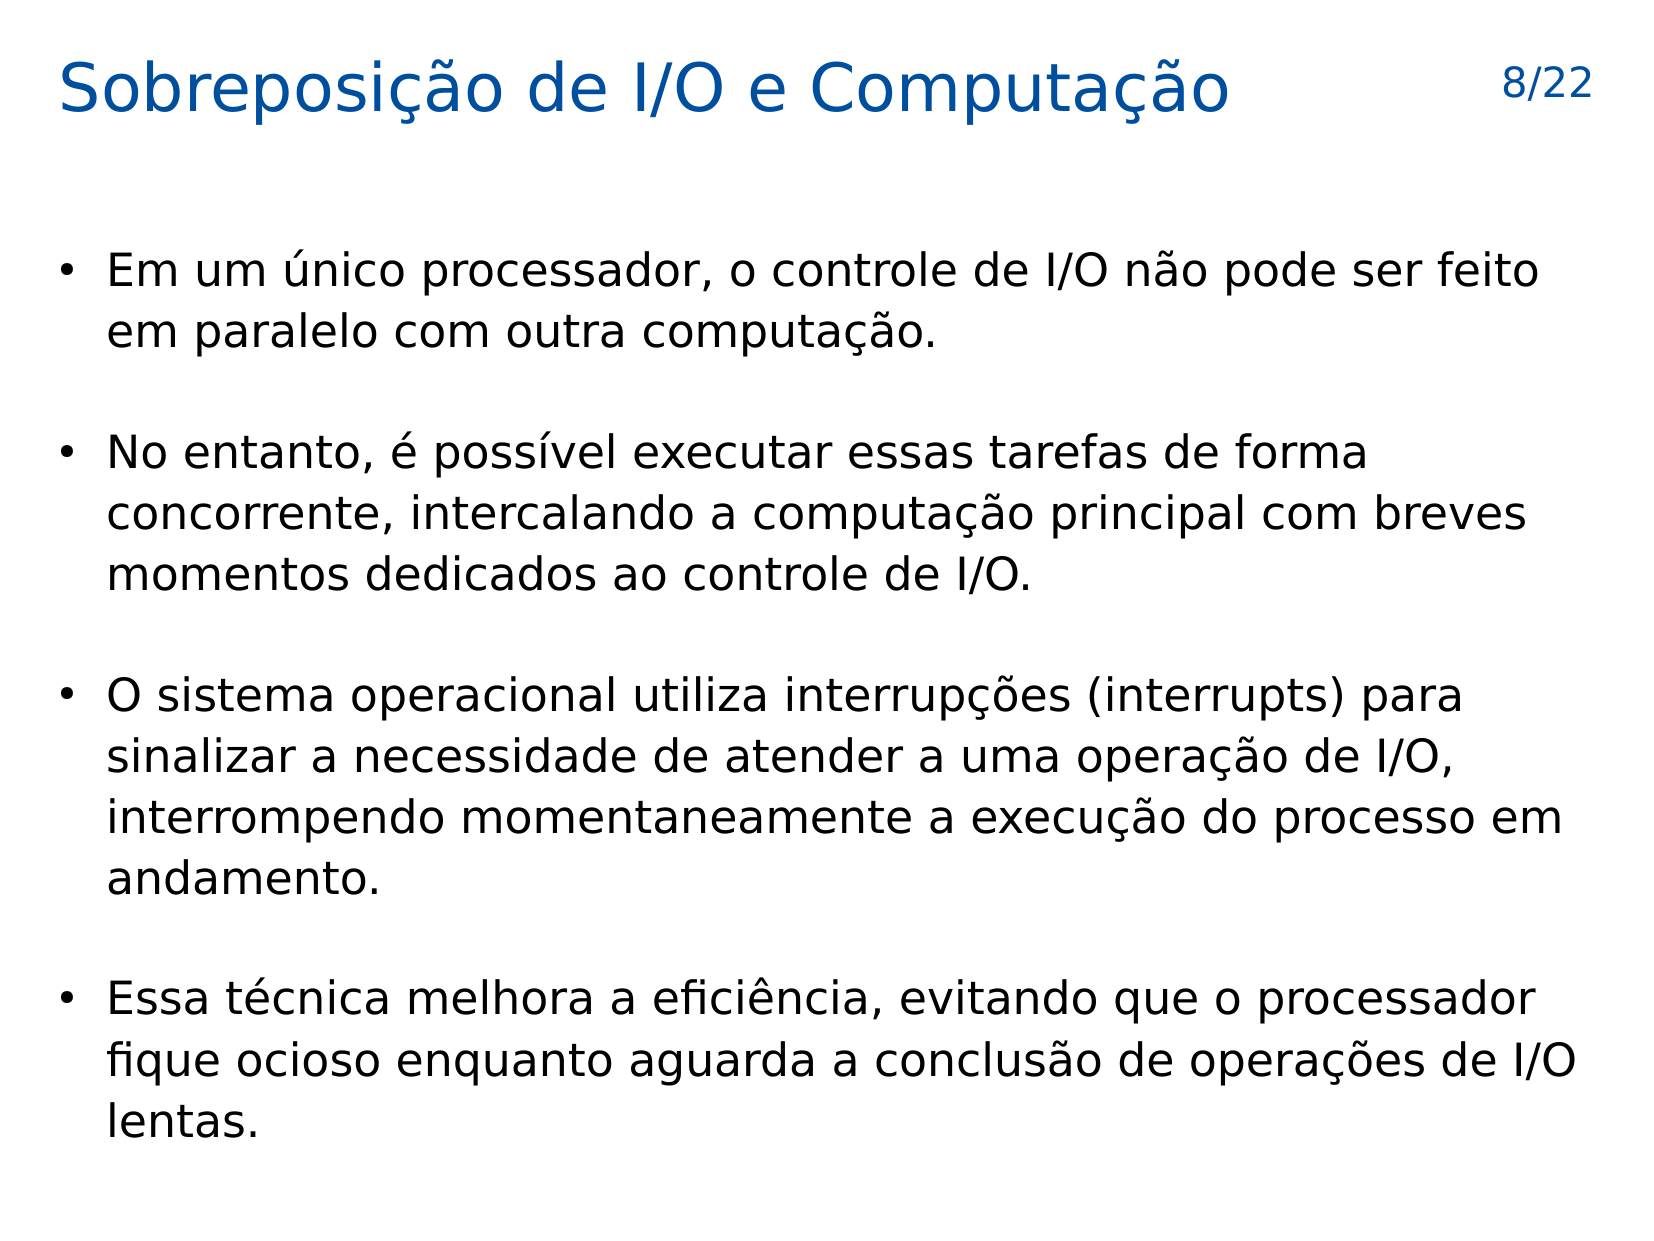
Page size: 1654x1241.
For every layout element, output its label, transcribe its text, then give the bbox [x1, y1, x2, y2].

title Sobreposição de I/O e Computação [59, 29, 1625, 148]
list Em um único processador, o controle de I/O não pode ser feito em paralelo com outra computação. No entanto, é possível executar essas tarefas de forma concorrente, intercalando a computação principal com breves momentos dedicados ao controle de I/O. O sistema operacional utiliza interrupções (interrupts) para sinalizar a necessidade de atender a uma operação de I/O, interrompendo momentaneamente a execução do processo em andamento. Essa técnica melhora a eficiência, evitando que o processador fique ocioso enquanto aguarda a conclusão de operações de I/O lentas. [59, 236, 1595, 1182]
